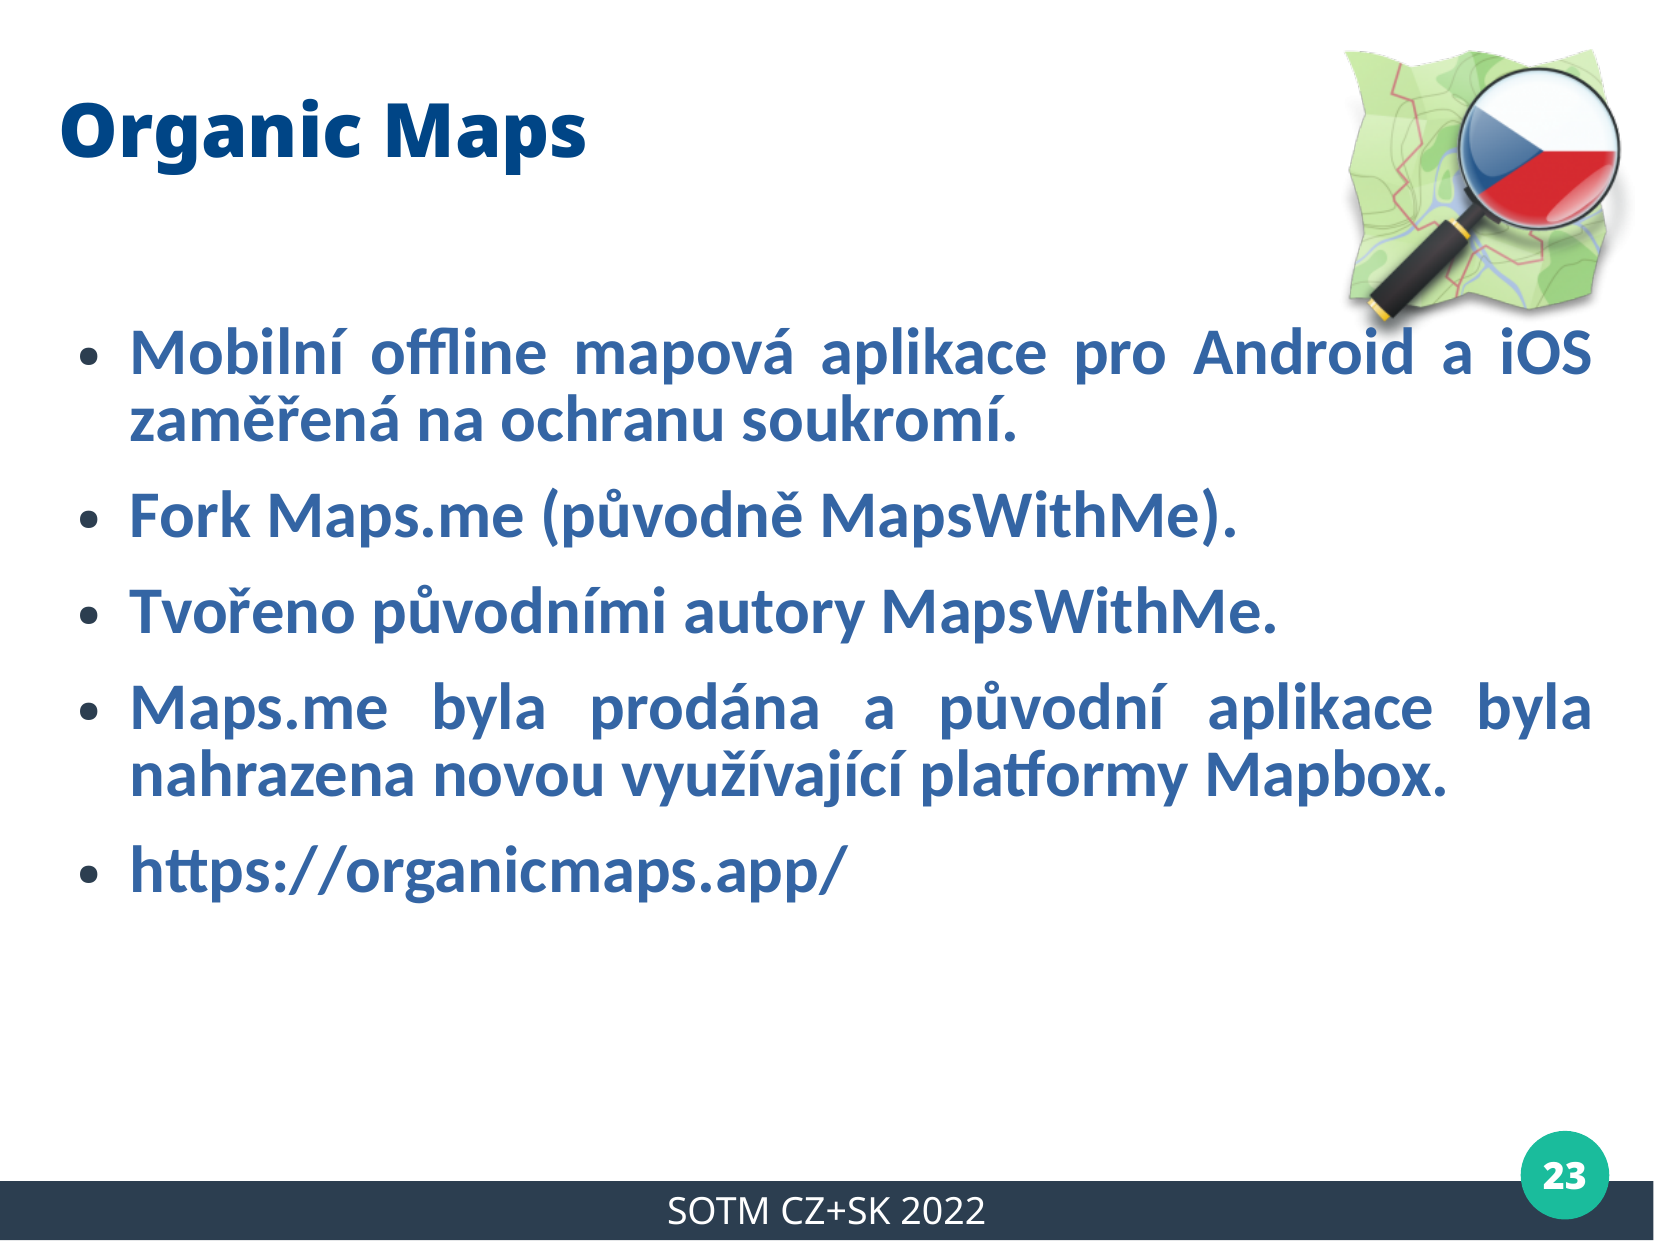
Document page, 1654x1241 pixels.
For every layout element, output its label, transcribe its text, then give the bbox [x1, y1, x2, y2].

picture [1334, 49, 1635, 350]
list Mobilní offline mapová aplikace pro Android a iOS zaměřená na ochranu soukromí. Fork Maps.me (původně MapsWithMe). Tvořeno původními autory MapsWithMe. Maps.me byla prodána a původní aplikace byla nahrazena novou využívající platformy Mapbox. https://organicmaps.app/ [59, 324, 1595, 1152]
title Organic Maps [59, 49, 1347, 207]
